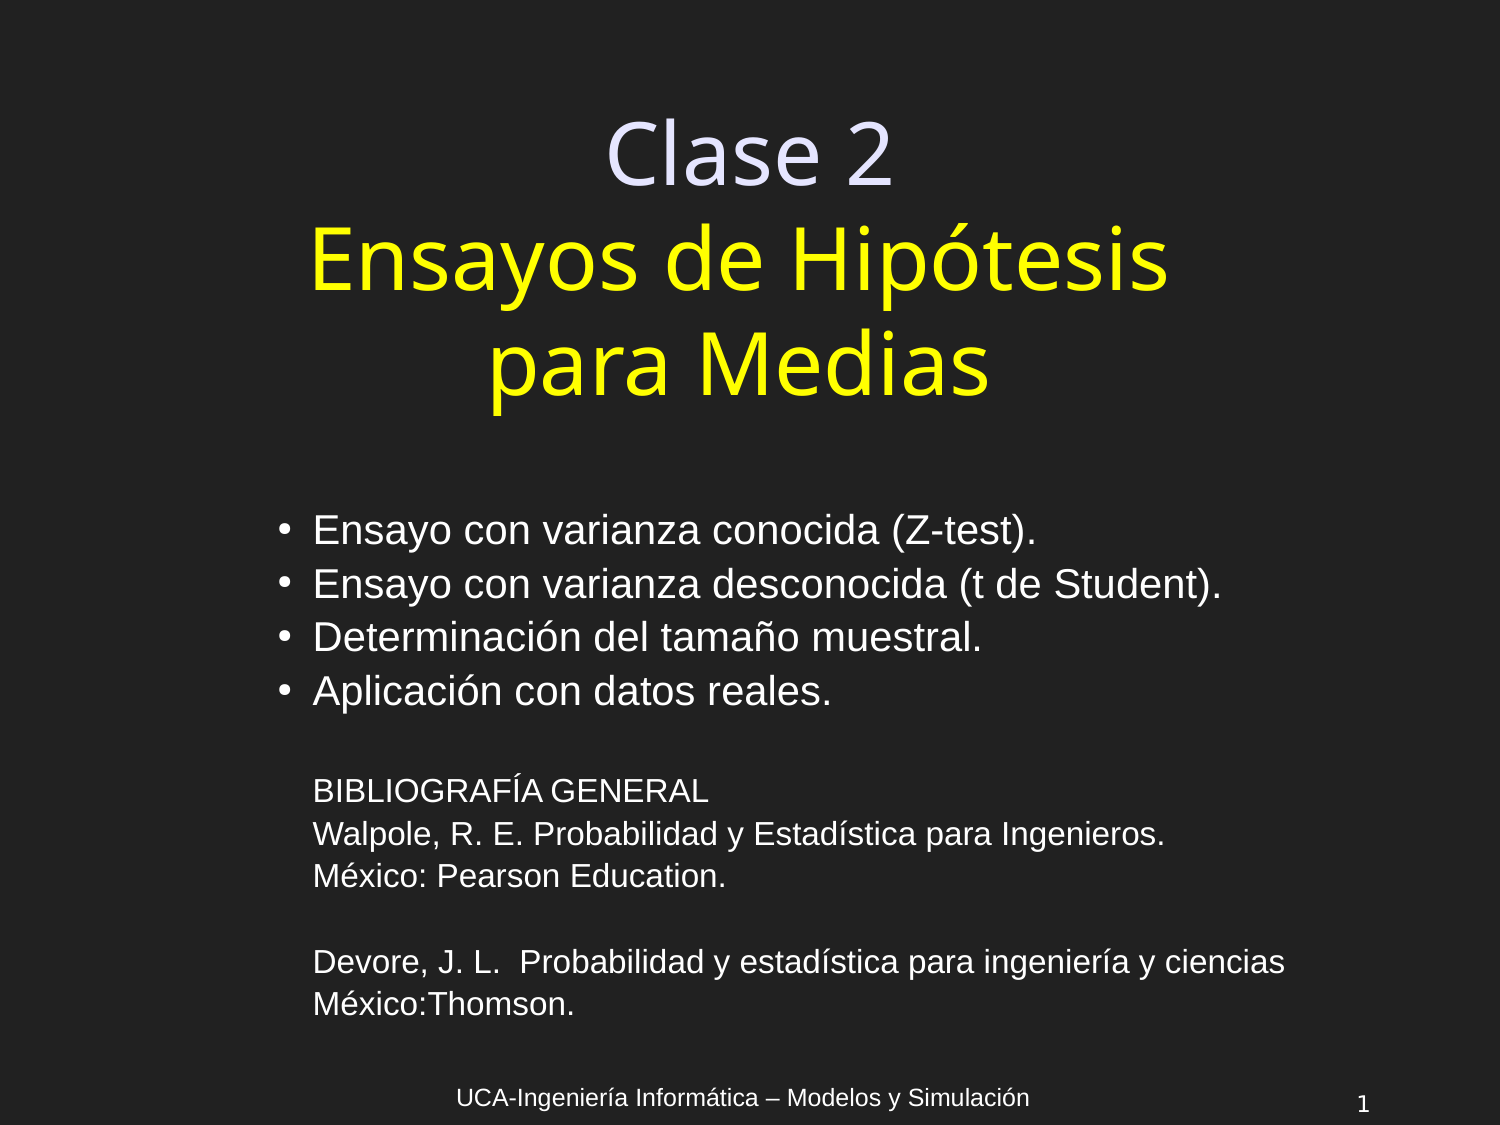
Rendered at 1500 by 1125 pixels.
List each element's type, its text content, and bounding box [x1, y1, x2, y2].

title Clase 2 Ensayos de Hipótesis para Medias [112, 97, 1388, 413]
text_box Ensayo con varianza conocida (Z-test). Ensayo con varianza desconocida (t de Student). Determinación del tamaño muestral. Aplicación con datos reales. BIBLIOGRAFÍA GENERAL Walpole, R. E. Probabilidad y Estadística para Ingenieros. México: Pearson Education. Devore, J. L. Probabilidad y estadística para ingeniería y ciencias México:Thomson. [262, 492, 1313, 1073]
